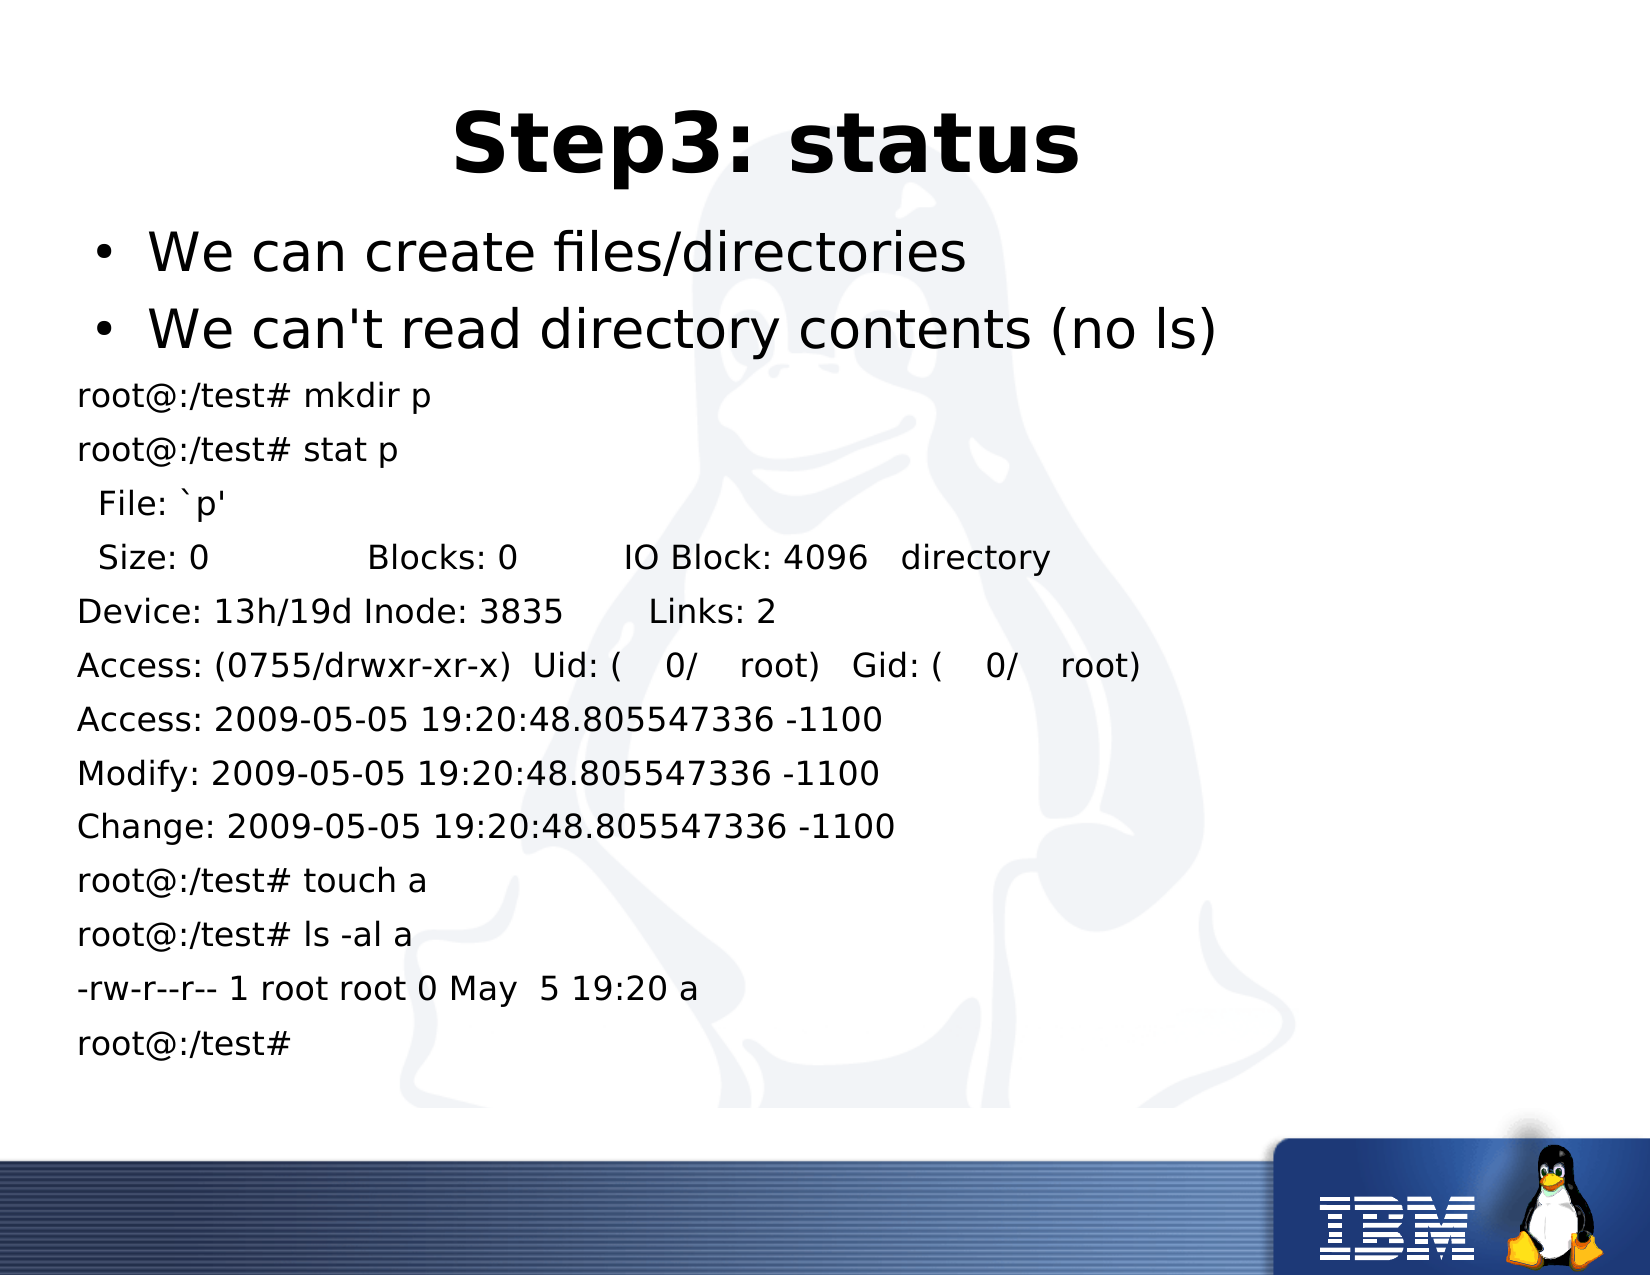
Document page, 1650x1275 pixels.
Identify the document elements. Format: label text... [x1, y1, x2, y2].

title Step3: status [76, 76, 1457, 211]
list We can create files/directories We can't read directory contents (no ls) root@:/test# mkdir p root@:/test# stat p File: `p' Size: 0 Blocks: 0 IO Block: 4096 directory Device: 13h/19d Inode: 3835 Links: 2 Access: (0755/drwxr-xr-x) Uid: ( 0/ root) Gid: ( 0/ root) Access: 2009-05-05 19:20:48.805547336 -1100 Modify: 2009-05-05 19:20:48.805547336 -1100 Change: 2009-05-05 19:20:48.805547336 -1100 root@:/test# touch a root@:/test# ls -al a -rw-r--r-- 1 root root 0 May 5 19:20 a root@:/test# [76, 221, 1457, 1171]
